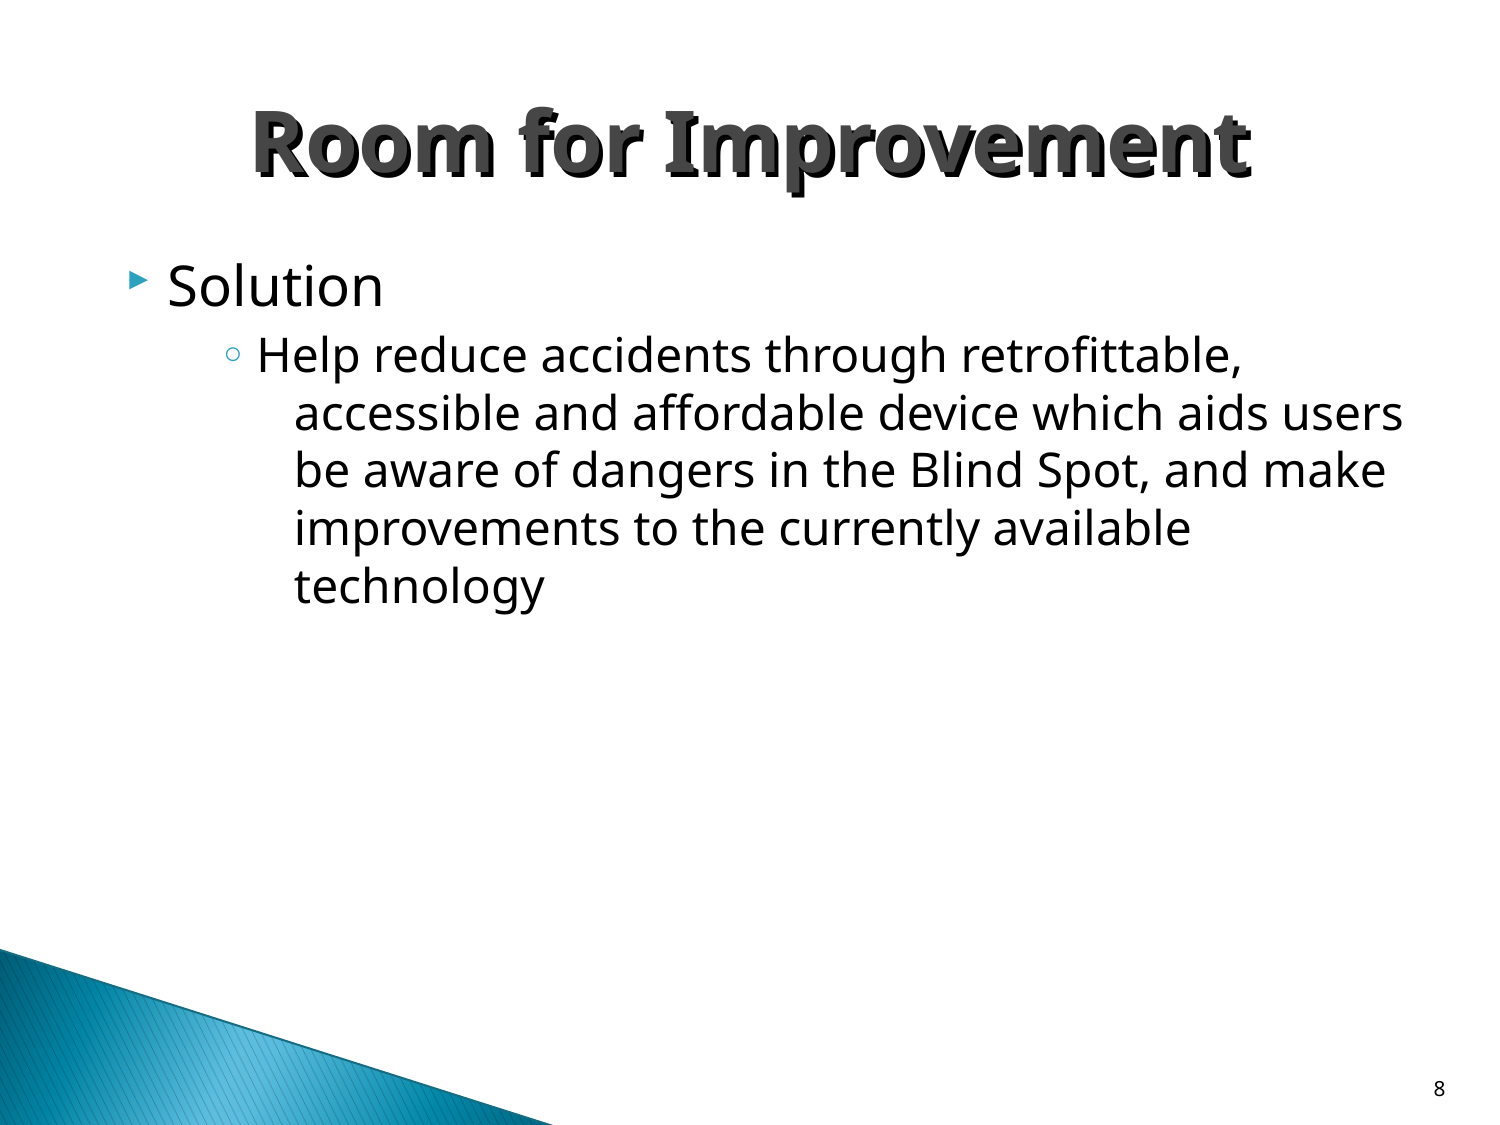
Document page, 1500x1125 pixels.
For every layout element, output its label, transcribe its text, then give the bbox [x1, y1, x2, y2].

list Solution Help reduce accidents through retrofittable, accessible and affordable device which aids users be aware of dangers in the Blind Spot, and make improvements to the currently available technology [75, 243, 1426, 986]
text_box [1418, 1051, 1479, 1112]
title Room for Improvement [75, 45, 1426, 233]
